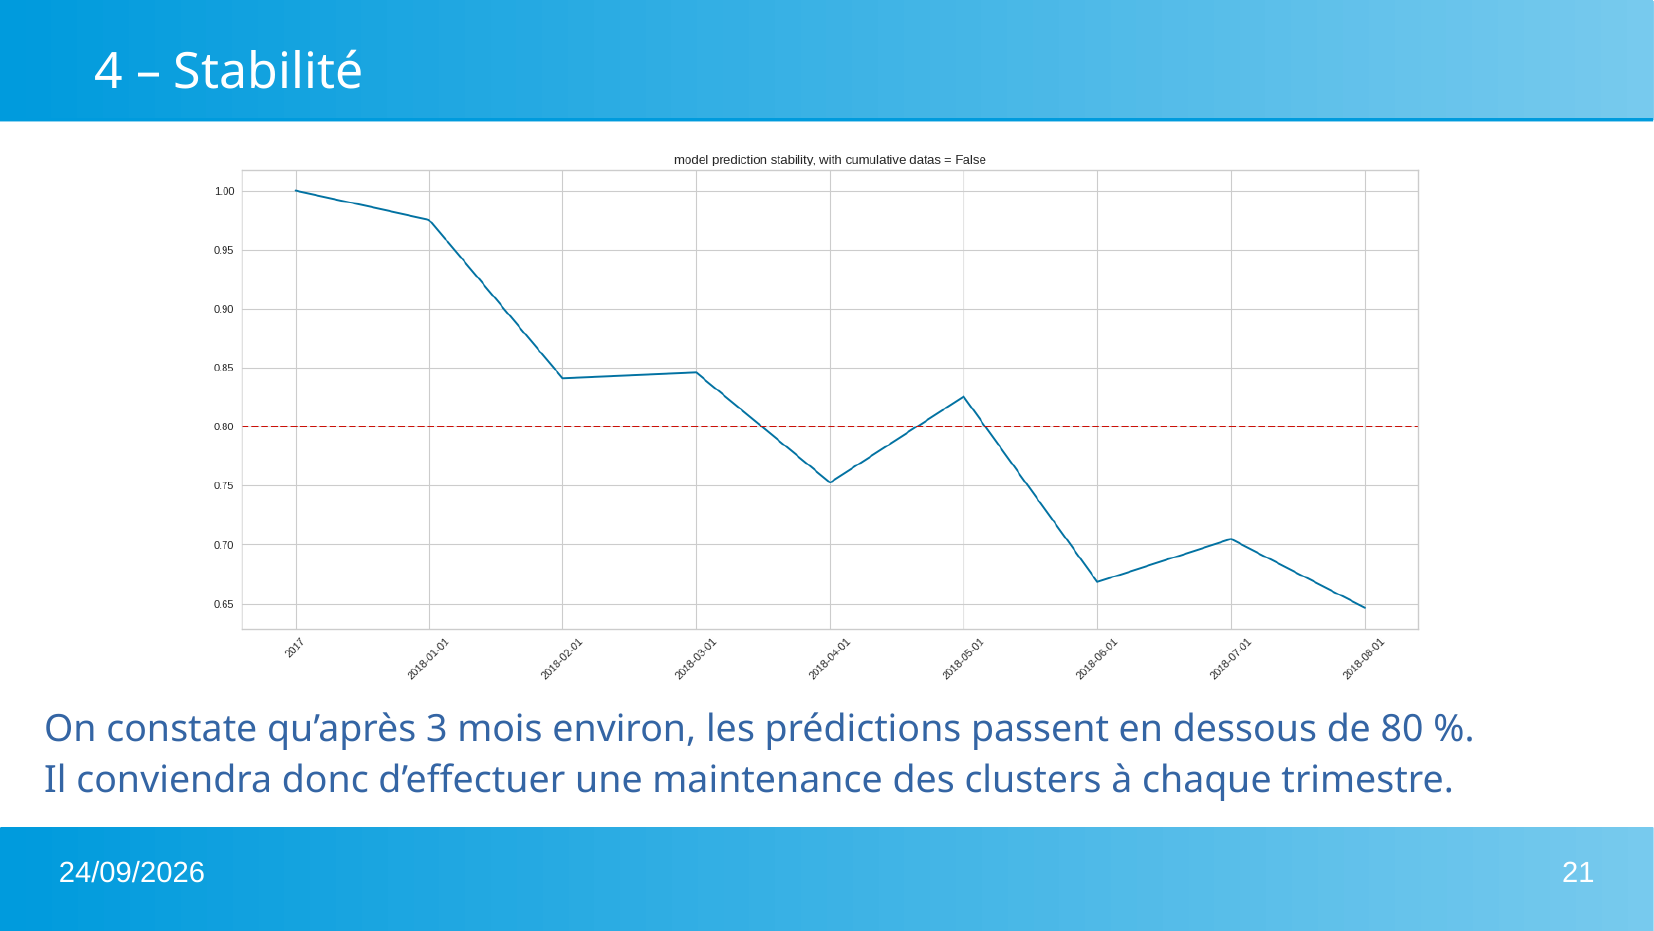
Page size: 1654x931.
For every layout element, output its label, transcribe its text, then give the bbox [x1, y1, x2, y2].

text_box On constate qu’après 3 mois environ, les prédictions passent en dessous de 80 %. Il conviendra donc d’effectuer une maintenance des clusters à chaque trimestre. [29, 132, 1625, 798]
picture [206, 147, 1425, 688]
title 4 – Stabilité [59, 29, 1595, 108]
